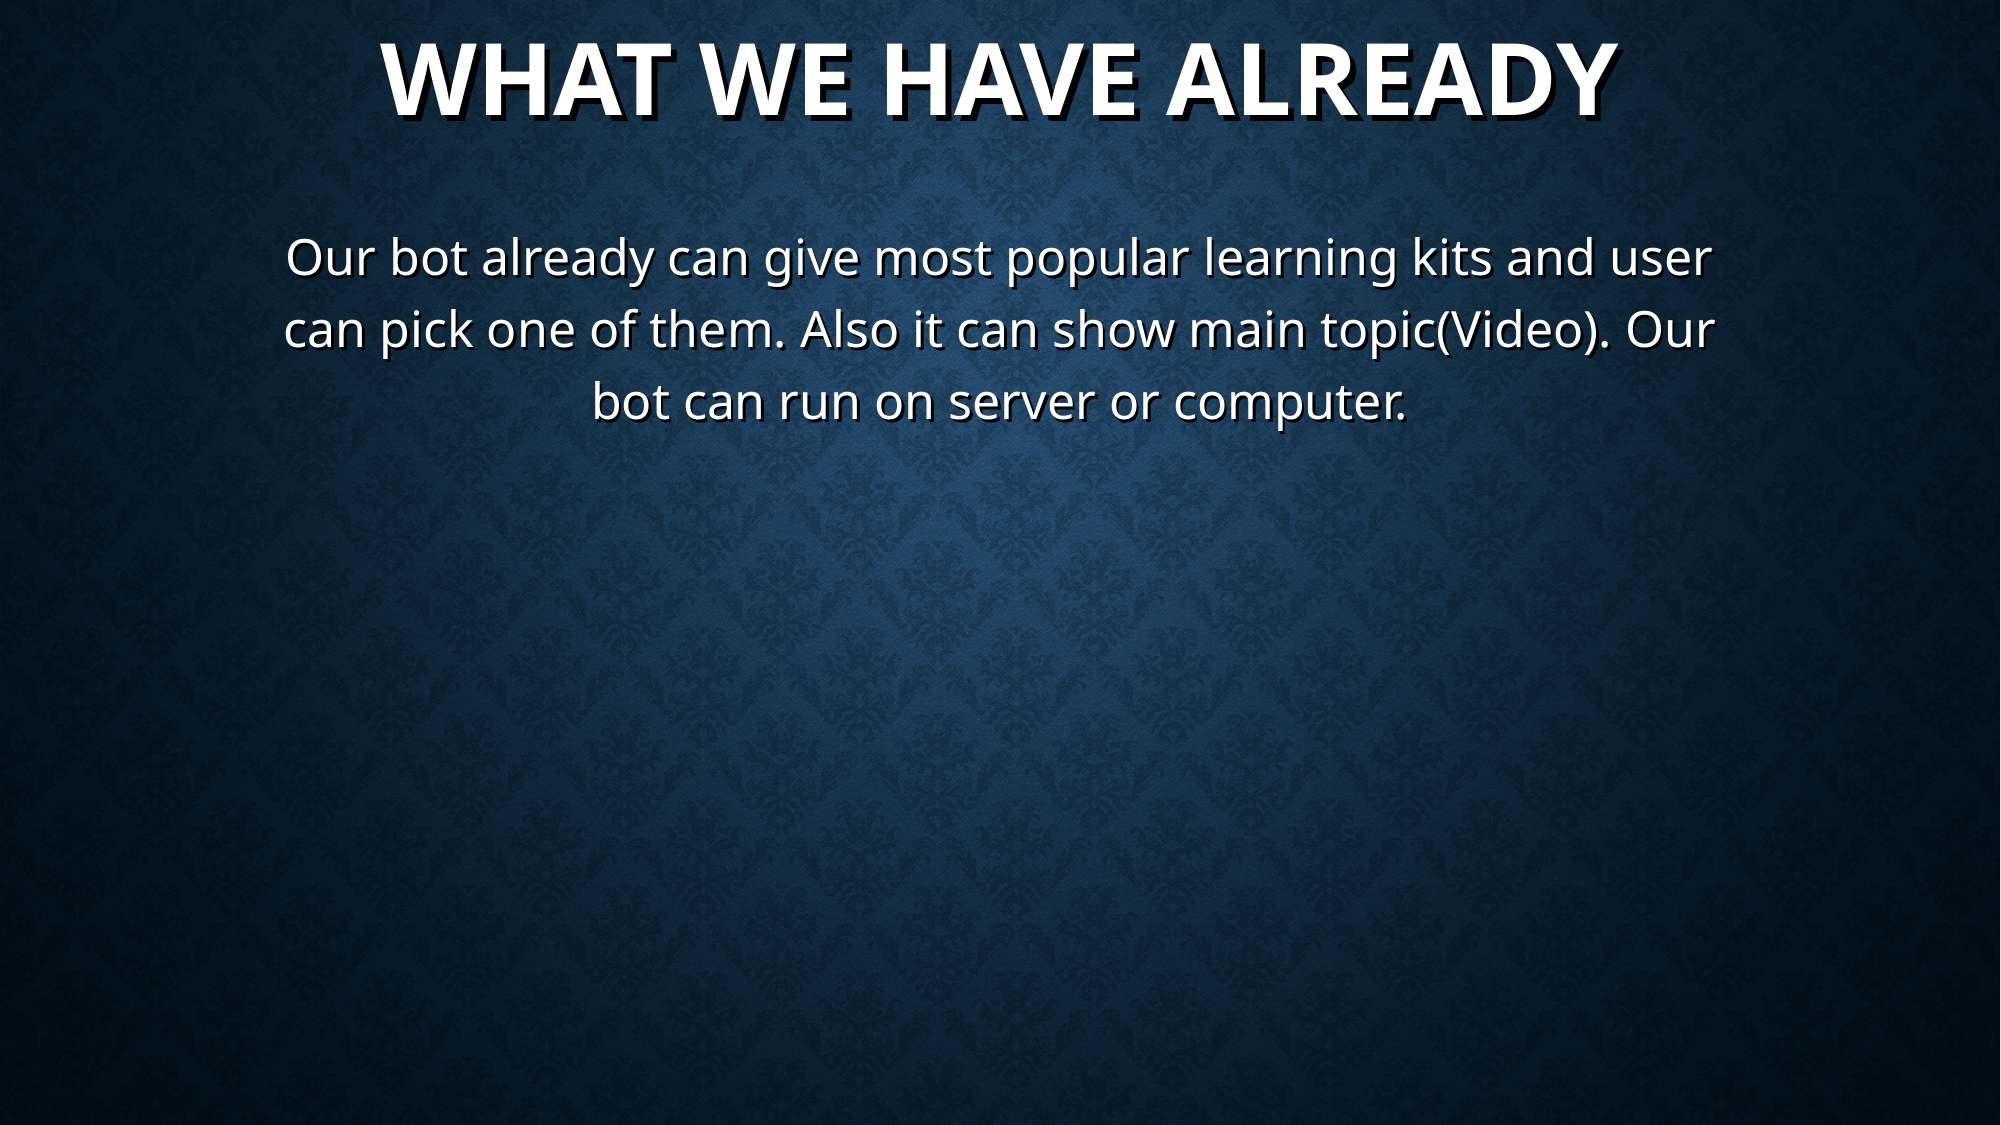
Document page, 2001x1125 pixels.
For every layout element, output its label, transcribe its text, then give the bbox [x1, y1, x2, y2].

title What we have already [261, 18, 1739, 146]
subtitle Our bot already can give most popular learning kits and user can pick one of them. Also it can show main topic(Video). Our bot can run on server or computer. [261, 206, 1739, 1047]
